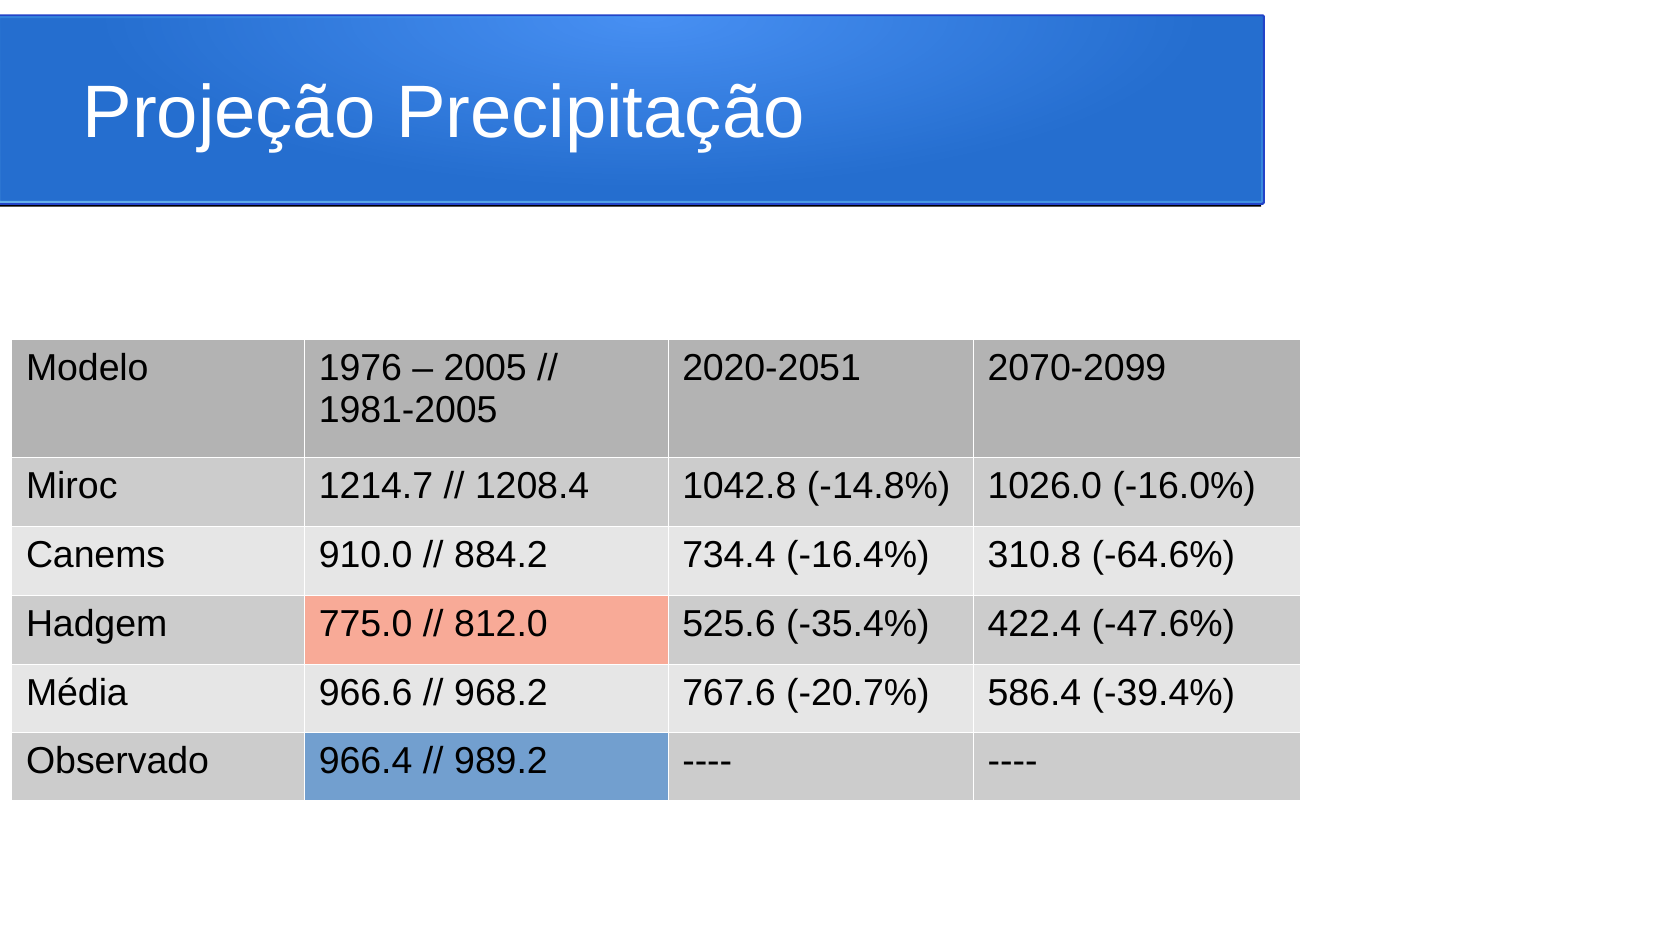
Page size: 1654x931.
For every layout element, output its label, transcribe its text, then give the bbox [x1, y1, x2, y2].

table_cell 775.0 // 812.0 [305, 596, 668, 664]
table_cell Média [12, 665, 304, 732]
table_cell Observado [12, 733, 304, 800]
table_cell 734.4 (-16.4%) [669, 527, 973, 595]
table_cell 422.4 (-47.6%) [974, 596, 1300, 664]
table_cell Canems [12, 527, 304, 595]
table_cell 767.6 (-20.7%) [669, 665, 973, 732]
table_cell 525.6 (-35.4%) [669, 596, 973, 664]
table_header 2070-2099 [974, 340, 1300, 457]
table_cell 910.0 // 884.2 [305, 527, 668, 595]
table_header Modelo [12, 340, 304, 457]
table_header 2020-2051 [669, 340, 973, 457]
table_cell 1214.7 // 1208.4 [305, 458, 668, 526]
table_cell ---- [974, 733, 1300, 800]
table_cell Hadgem [12, 596, 304, 664]
table_cell 966.4 // 989.2 [305, 733, 668, 800]
table_cell Miroc [12, 458, 304, 526]
table_cell 966.6 // 968.2 [305, 665, 668, 732]
table_cell 1026.0 (-16.0%) [974, 458, 1300, 526]
table_cell 1042.8 (-14.8%) [669, 458, 973, 526]
table_cell ---- [669, 733, 973, 800]
table_cell 310.8 (-64.6%) [974, 527, 1300, 595]
table_header 1976 – 2005 // 1981-2005 [305, 340, 668, 457]
title Projeção Precipitação [82, 29, 1235, 196]
table_cell 586.4 (-39.4%) [974, 665, 1300, 732]
